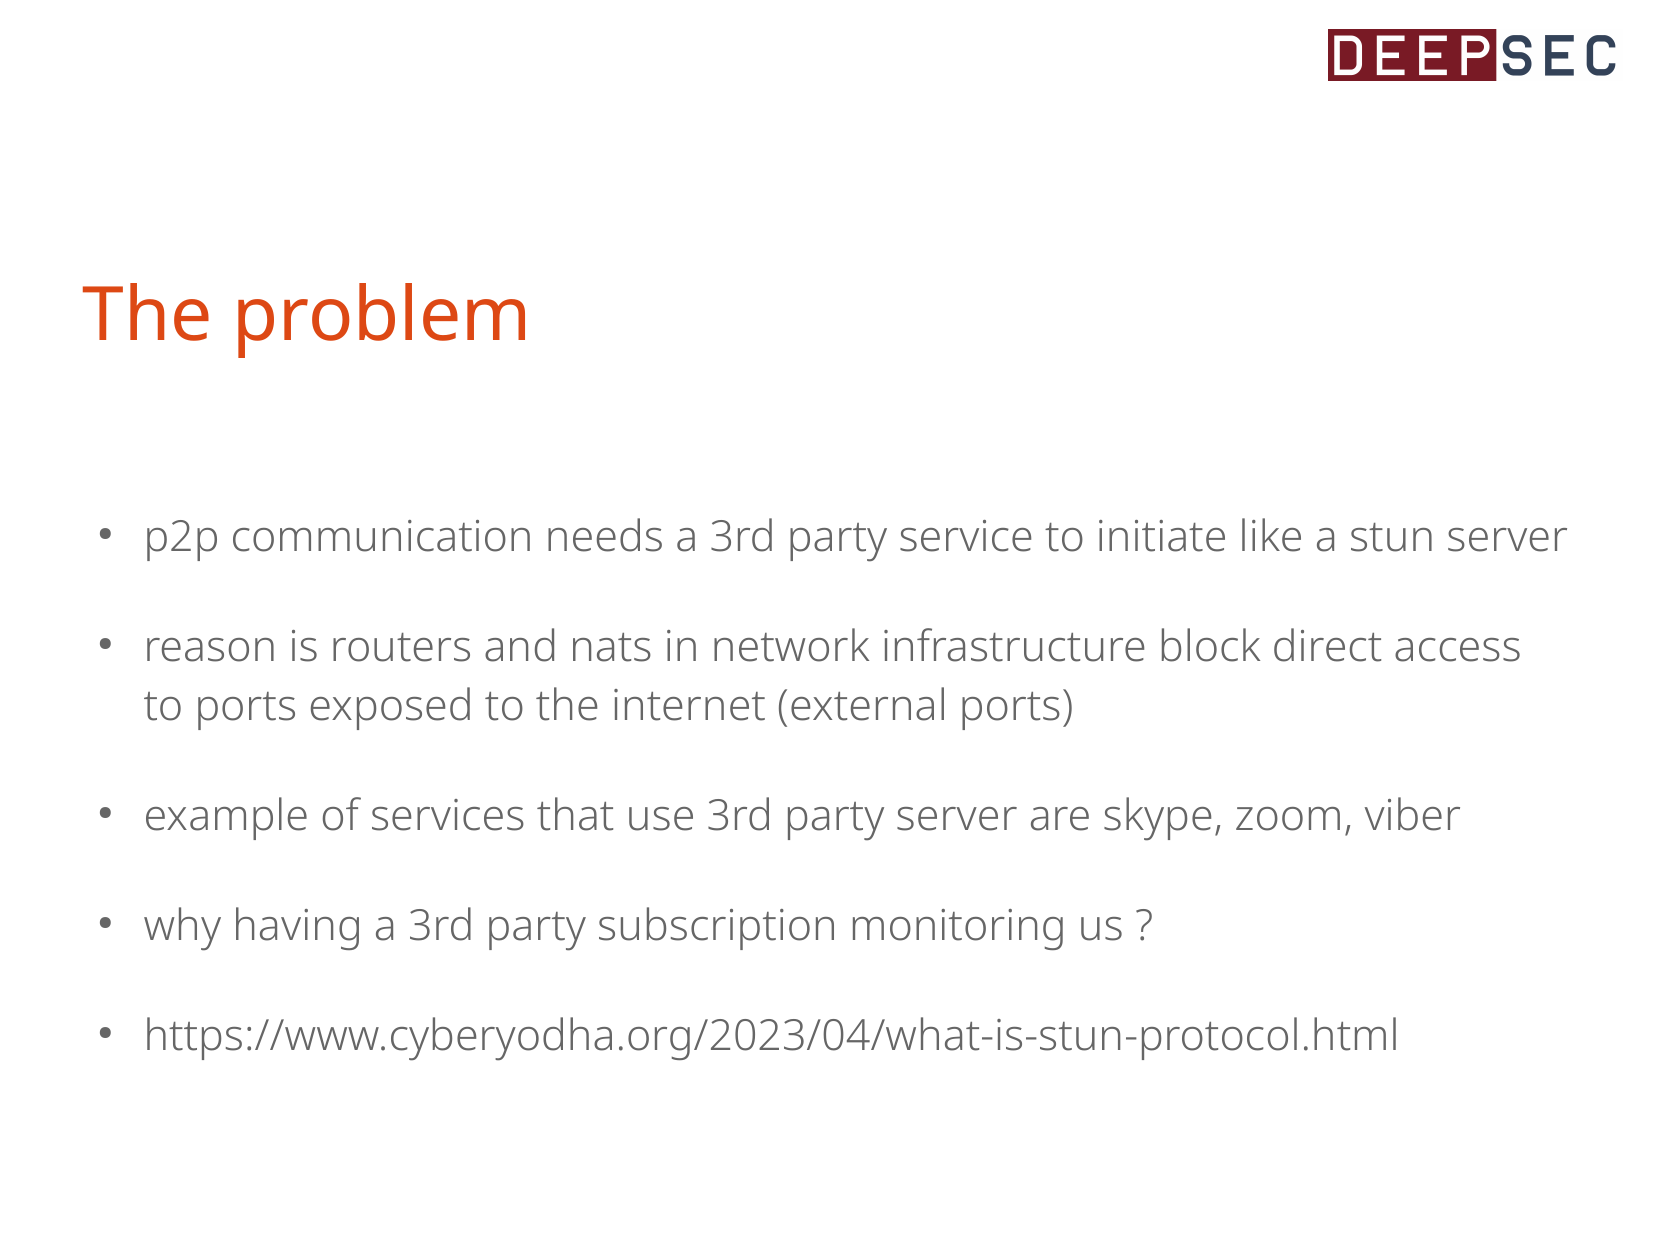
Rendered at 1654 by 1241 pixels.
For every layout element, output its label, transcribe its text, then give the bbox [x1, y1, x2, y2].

list p2p communication needs a 3rd party service to initiate like a stun server reason is routers and nats in network infrastructure block direct access to ports exposed to the internet (external ports) example of services that use 3rd party server are skype, zoom, viber why having a 3rd party subscription monitoring us ? https://www.cyberyodha.org/2023/04/what-is-stun-protocol.html [82, 395, 1571, 1128]
picture [1328, 29, 1623, 81]
title The problem [82, 248, 1571, 375]
